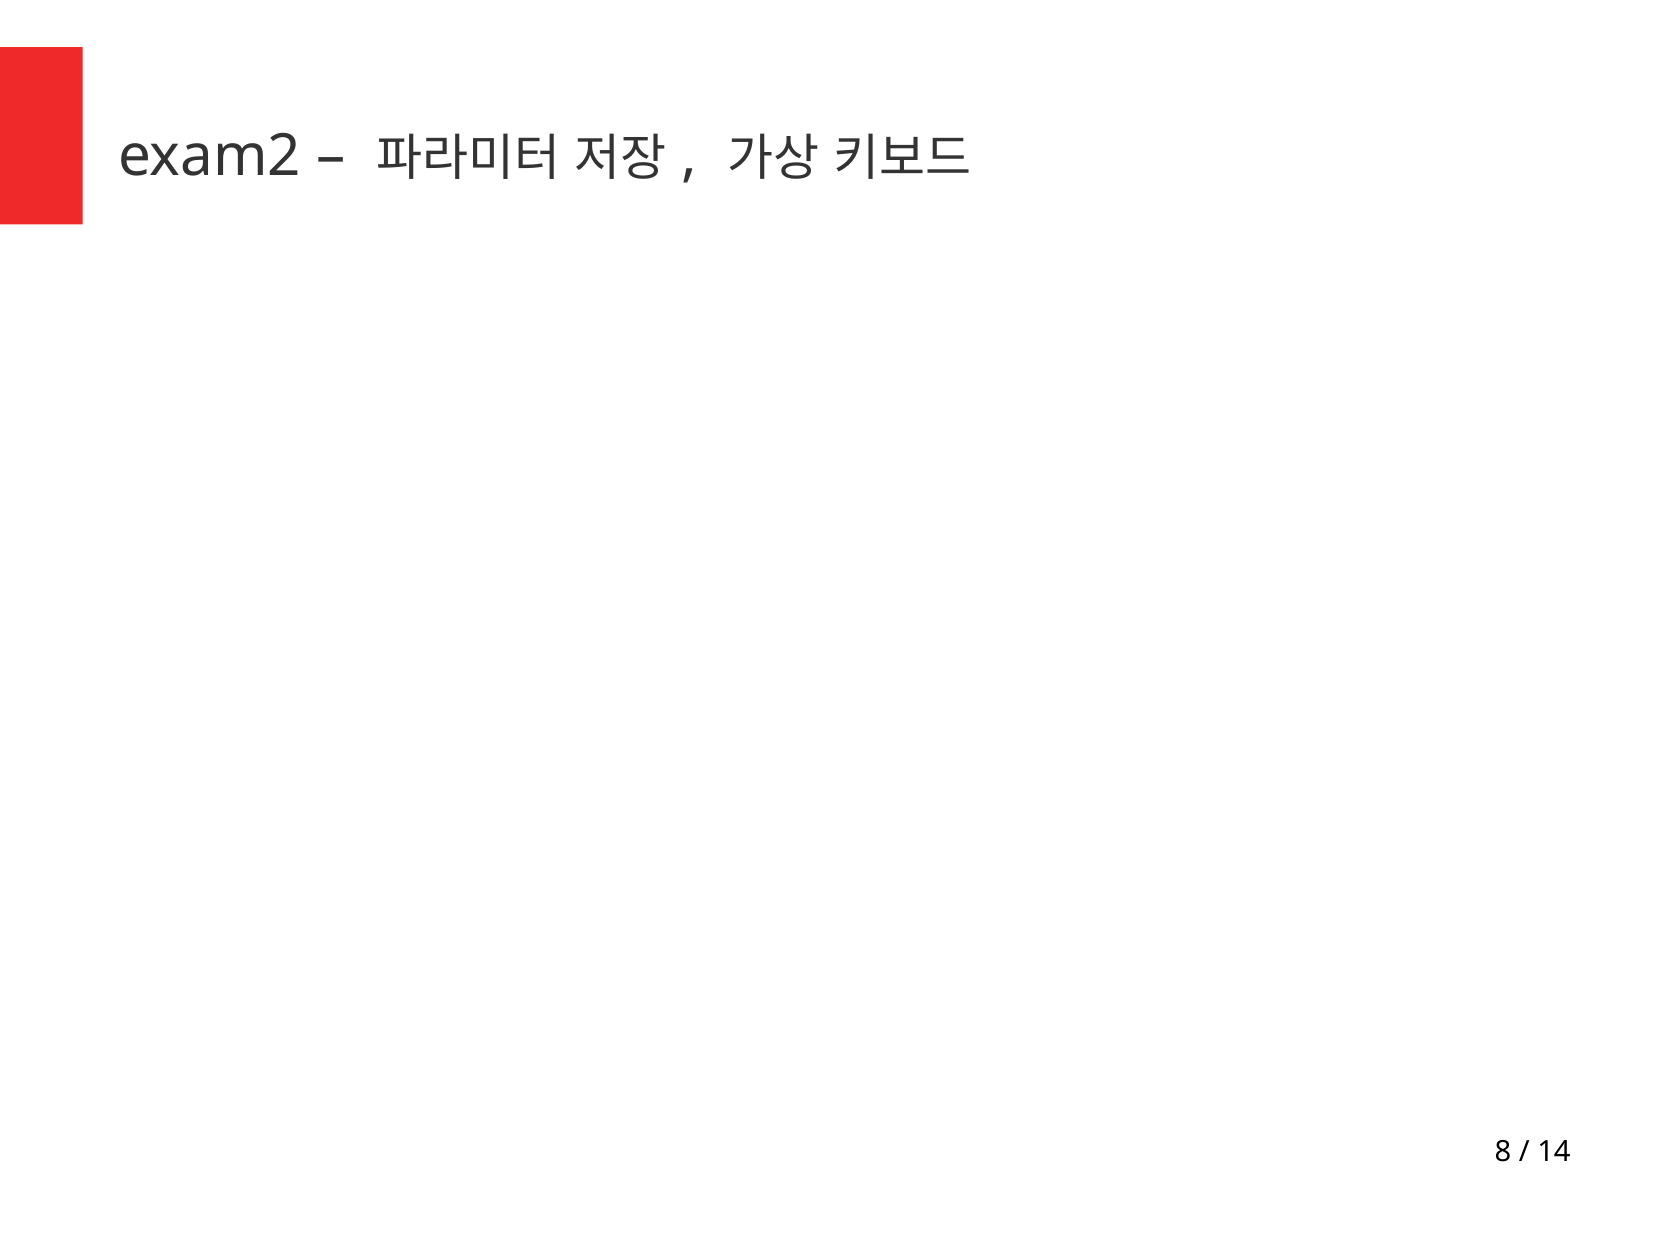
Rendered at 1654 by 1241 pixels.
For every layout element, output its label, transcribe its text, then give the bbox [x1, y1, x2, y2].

title exam2 – 파라미터 저장, 가상 키보드 [118, 49, 1571, 257]
